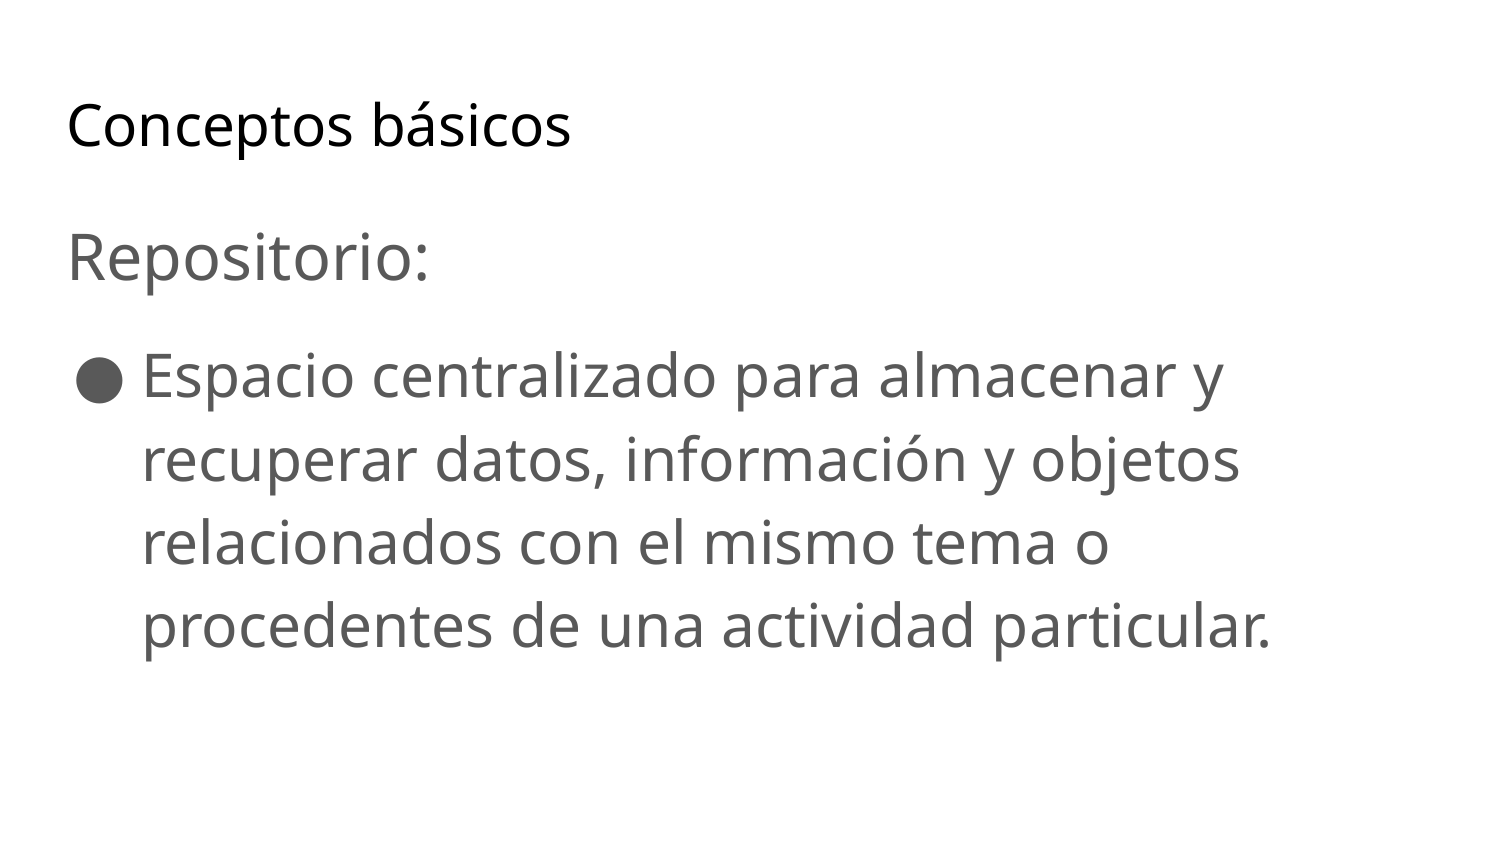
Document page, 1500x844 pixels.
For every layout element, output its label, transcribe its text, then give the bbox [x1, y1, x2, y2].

title Conceptos básicos [51, 72, 1449, 167]
list Repositorio: Espacio centralizado para almacenar y recuperar datos, información y objetos relacionados con el mismo tema o procedentes de una actividad particular. [51, 189, 1449, 750]
